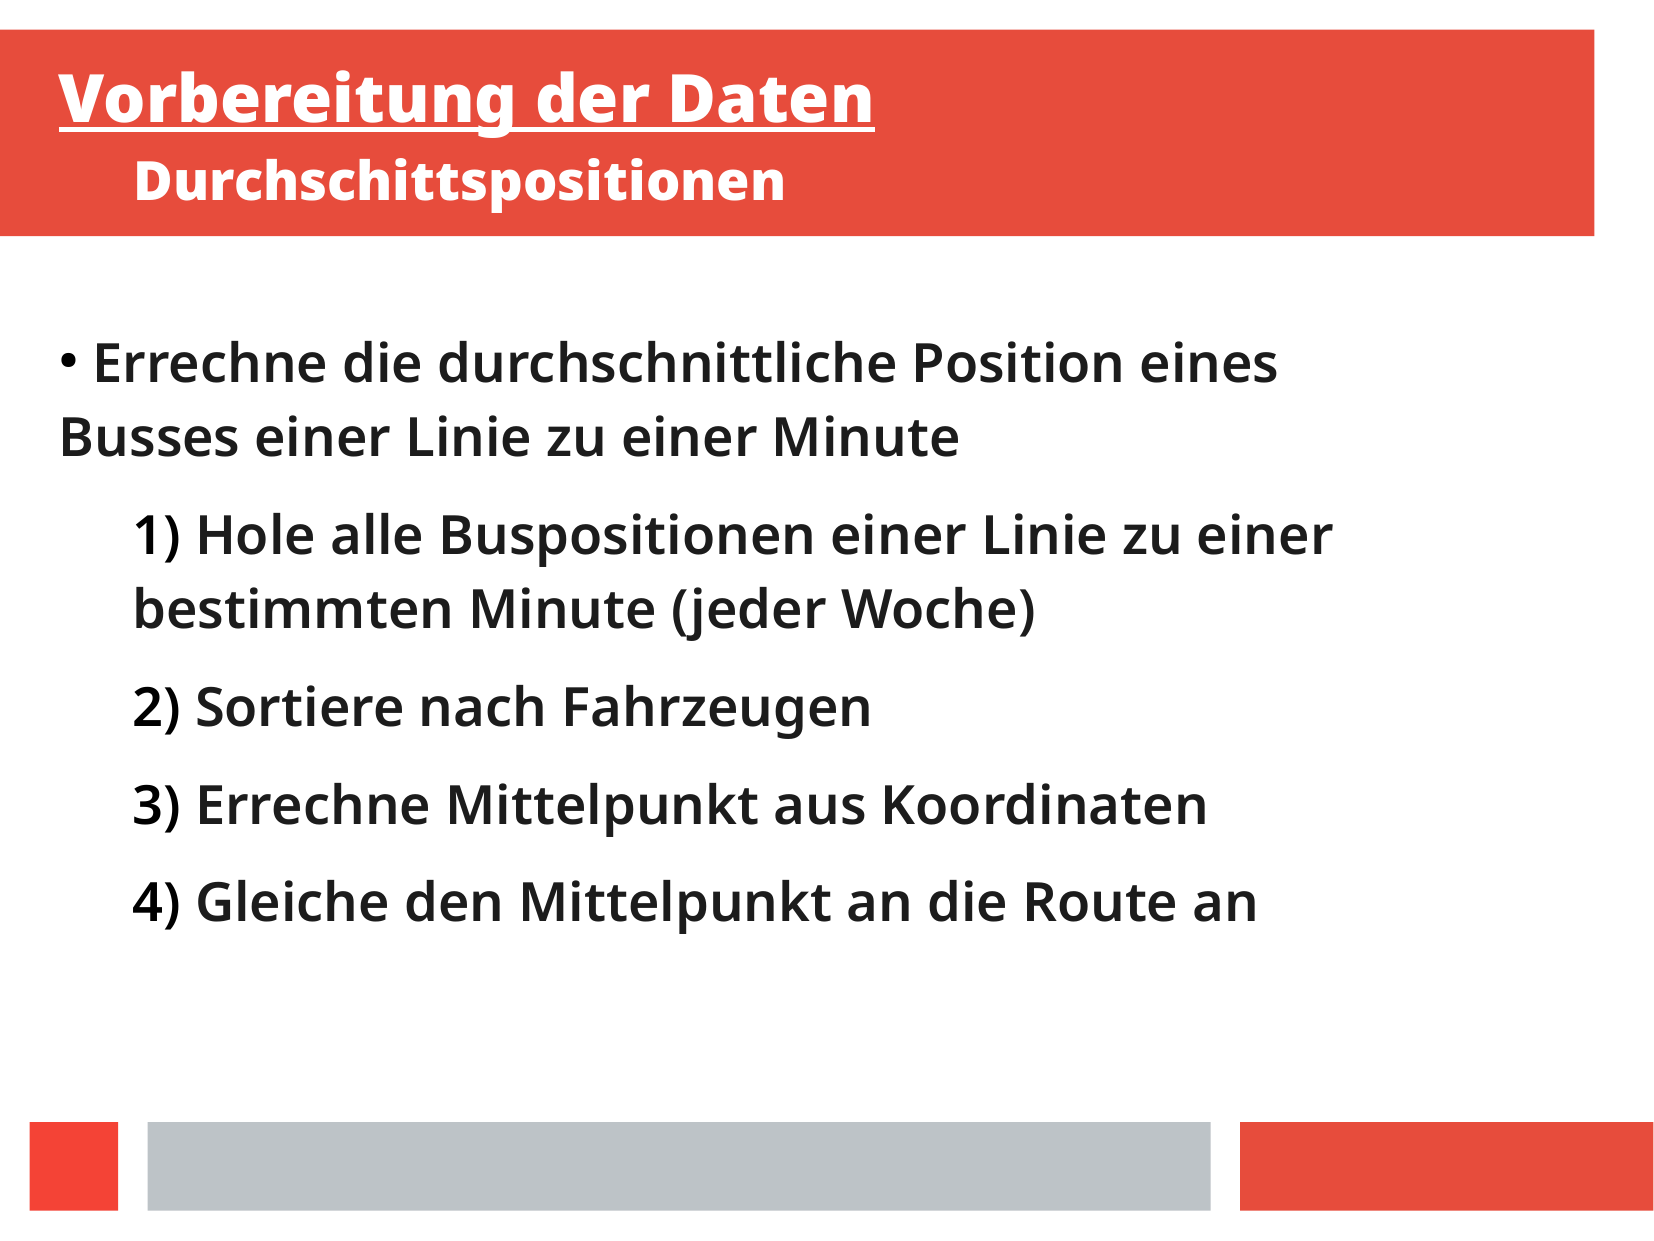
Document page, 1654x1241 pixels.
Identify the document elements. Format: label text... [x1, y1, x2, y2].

list Errechne die durchschnittliche Position eines Busses einer Linie zu einer Minute Hole alle Buspositionen einer Linie zu einer bestimmten Minute (jeder Woche) Sortiere nach Fahrzeugen Errechne Mittelpunkt aus Koordinaten Gleiche den Mittelpunkt an die Route an [59, 324, 1565, 1093]
title Vorbereitung der Daten Durchschittspositionen [59, 51, 1595, 215]
